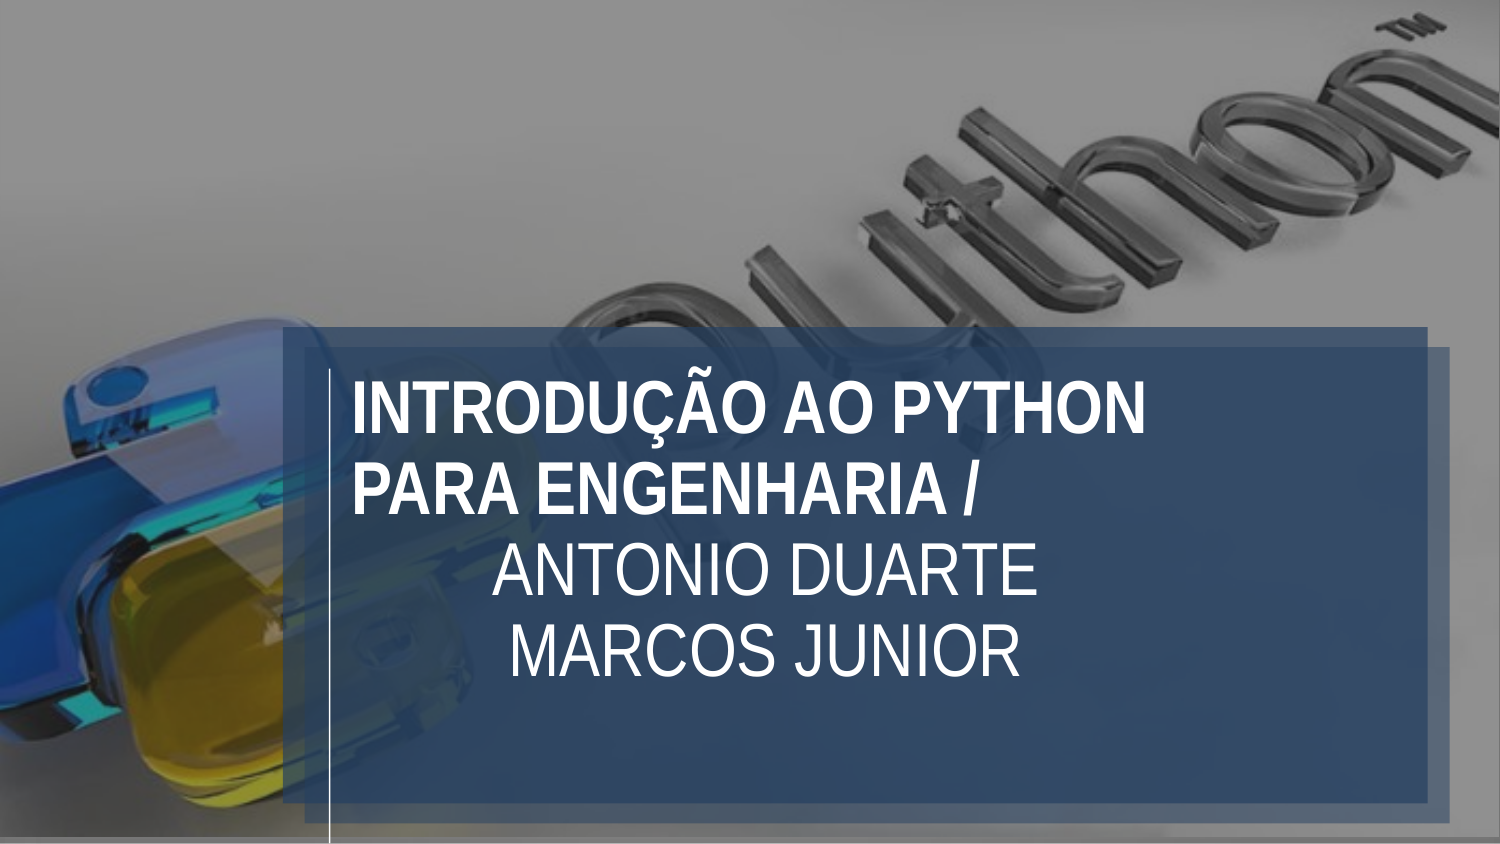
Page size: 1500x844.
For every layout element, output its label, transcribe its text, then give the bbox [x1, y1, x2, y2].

text_box [0, 0, 1500, 844]
text_box Introdução ao Python para engenharia / Antonio duarte marcos junior [351, 368, 1181, 702]
